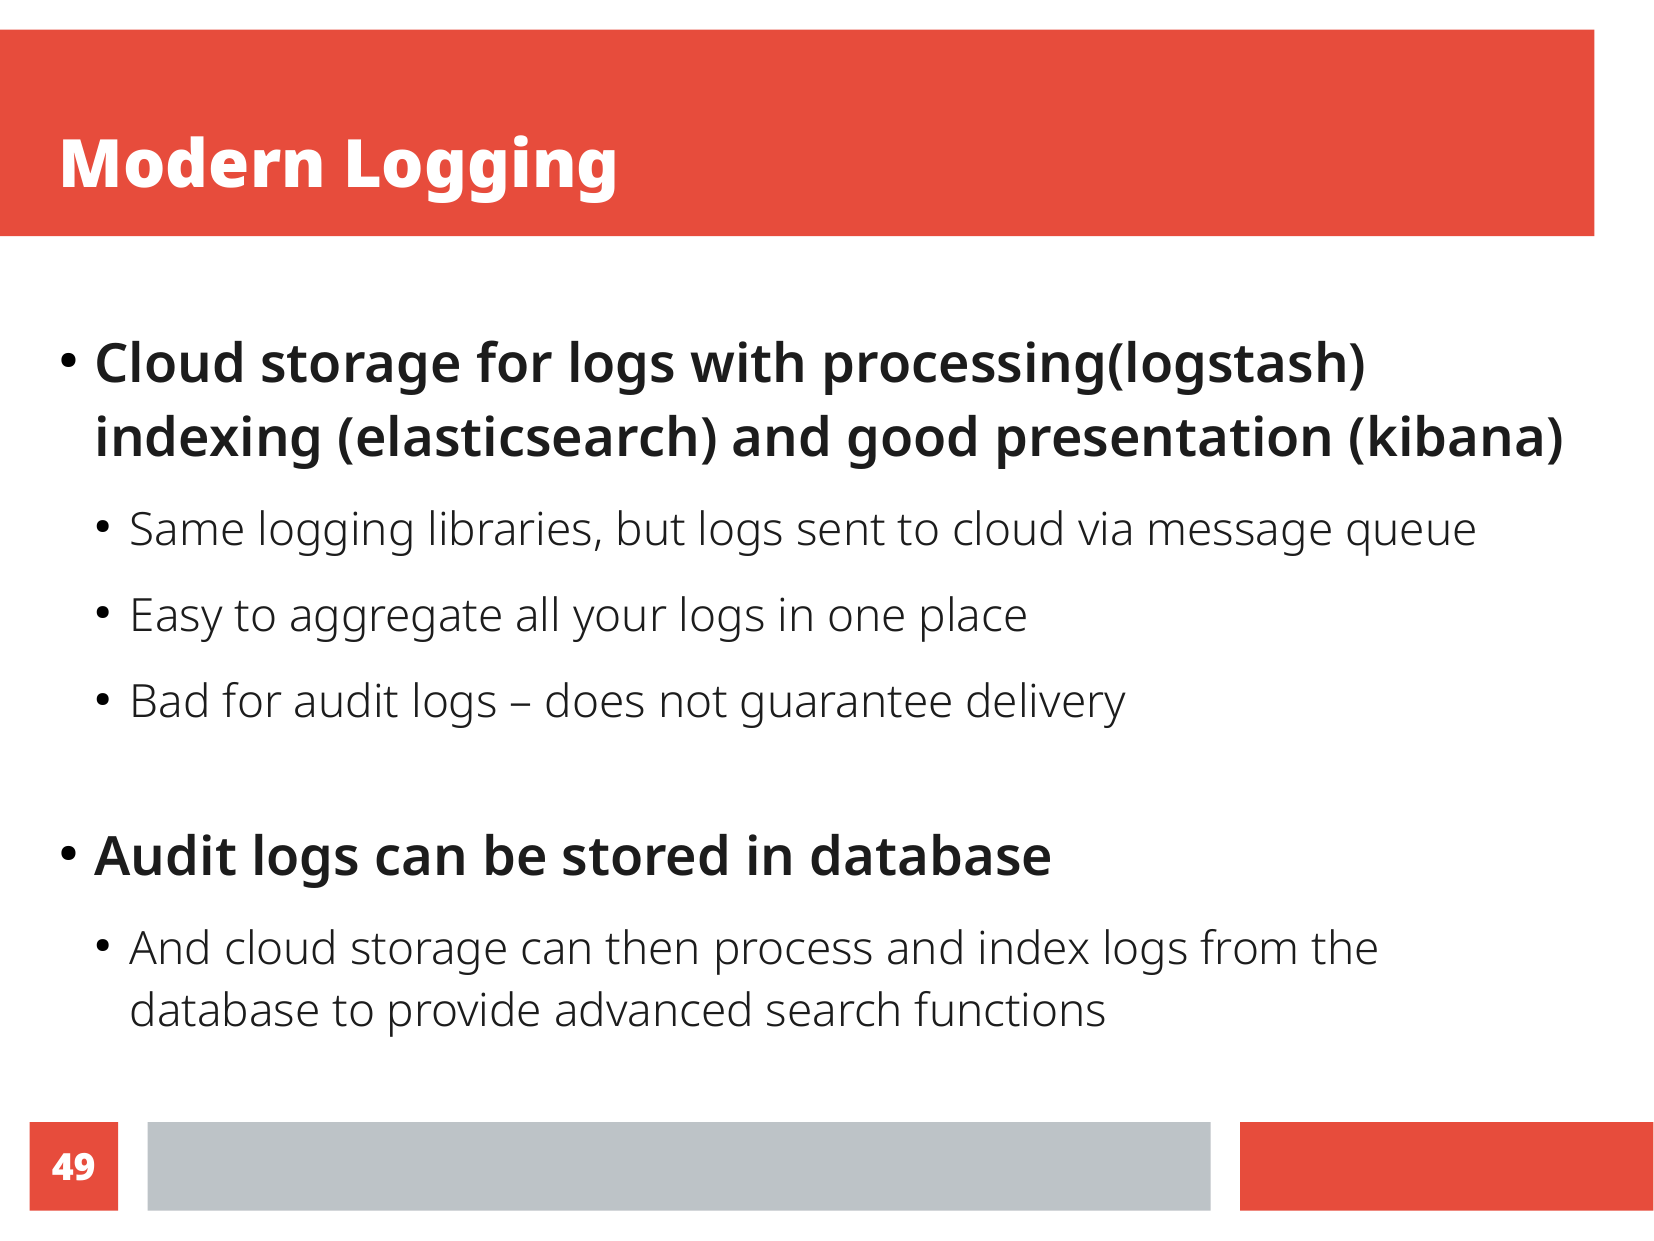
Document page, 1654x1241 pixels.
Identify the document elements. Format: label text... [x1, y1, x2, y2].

title Modern Logging [59, 59, 1595, 207]
list Cloud storage for logs with processing(logstash) indexing (elasticsearch) and good presentation (kibana) Same logging libraries, but logs sent to cloud via message queue Easy to aggregate all your logs in one place Bad for audit logs – does not guarantee delivery Audit logs can be stored in database And cloud storage can then process and index logs from the database to provide advanced search functions [59, 324, 1565, 1093]
